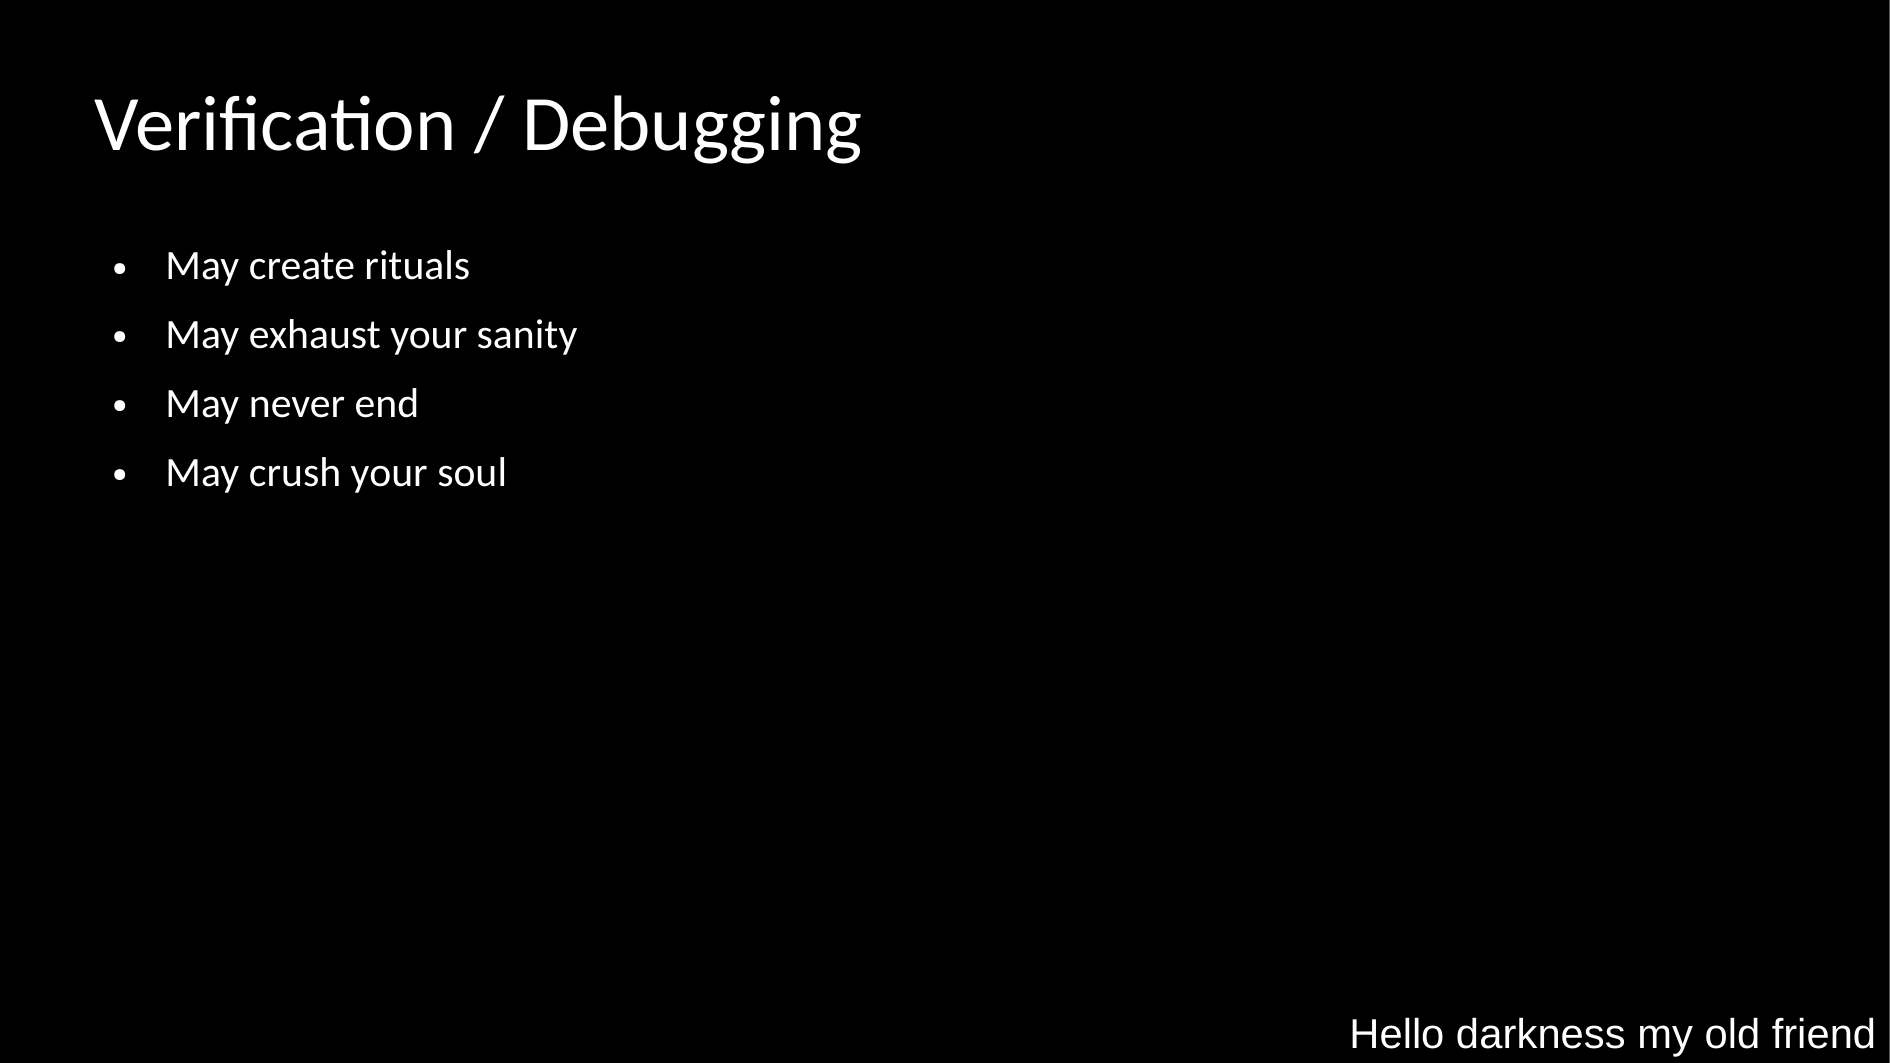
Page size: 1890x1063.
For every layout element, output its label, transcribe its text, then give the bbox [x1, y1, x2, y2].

list May create rituals May exhaust your sanity May never end May crush your soul [94, 248, 1890, 957]
text_box Hello darkness my old friend [1334, 1003, 1890, 1063]
title Verification / Debugging [94, 42, 1796, 220]
